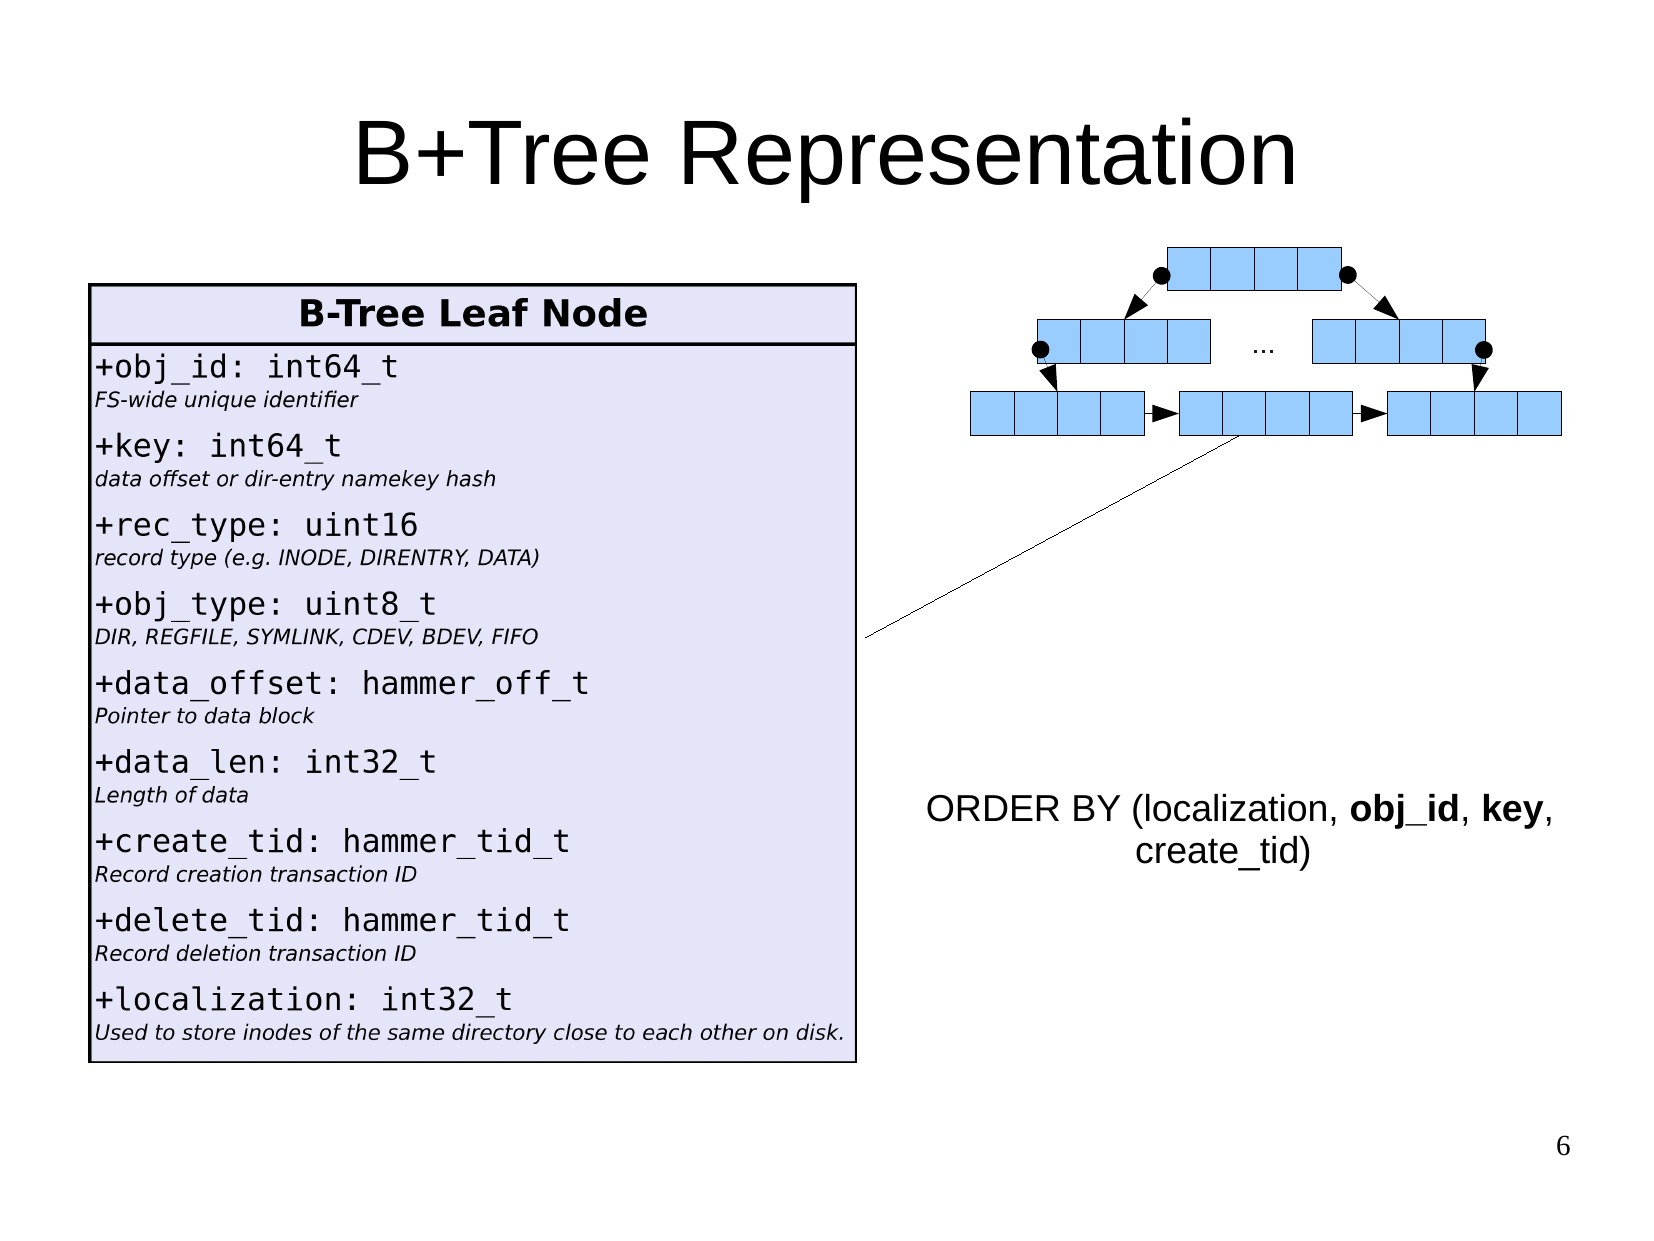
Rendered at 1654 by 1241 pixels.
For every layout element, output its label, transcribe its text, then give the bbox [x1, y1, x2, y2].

text_box [1037, 358, 1045, 363]
text_box [1037, 320, 1211, 363]
text_box ORDER BY (localization, obj_id, key, create_tid) [910, 779, 1580, 879]
picture [0, 0, 1654, 1241]
title B+Tree Representation [82, 56, 1571, 250]
text_box [1223, 392, 1353, 435]
text_box [971, 392, 1057, 435]
text_box [1388, 392, 1561, 435]
text_box [1179, 392, 1222, 435]
text_box [1167, 247, 1341, 291]
text_box [1312, 320, 1486, 363]
text_box [1058, 392, 1144, 435]
